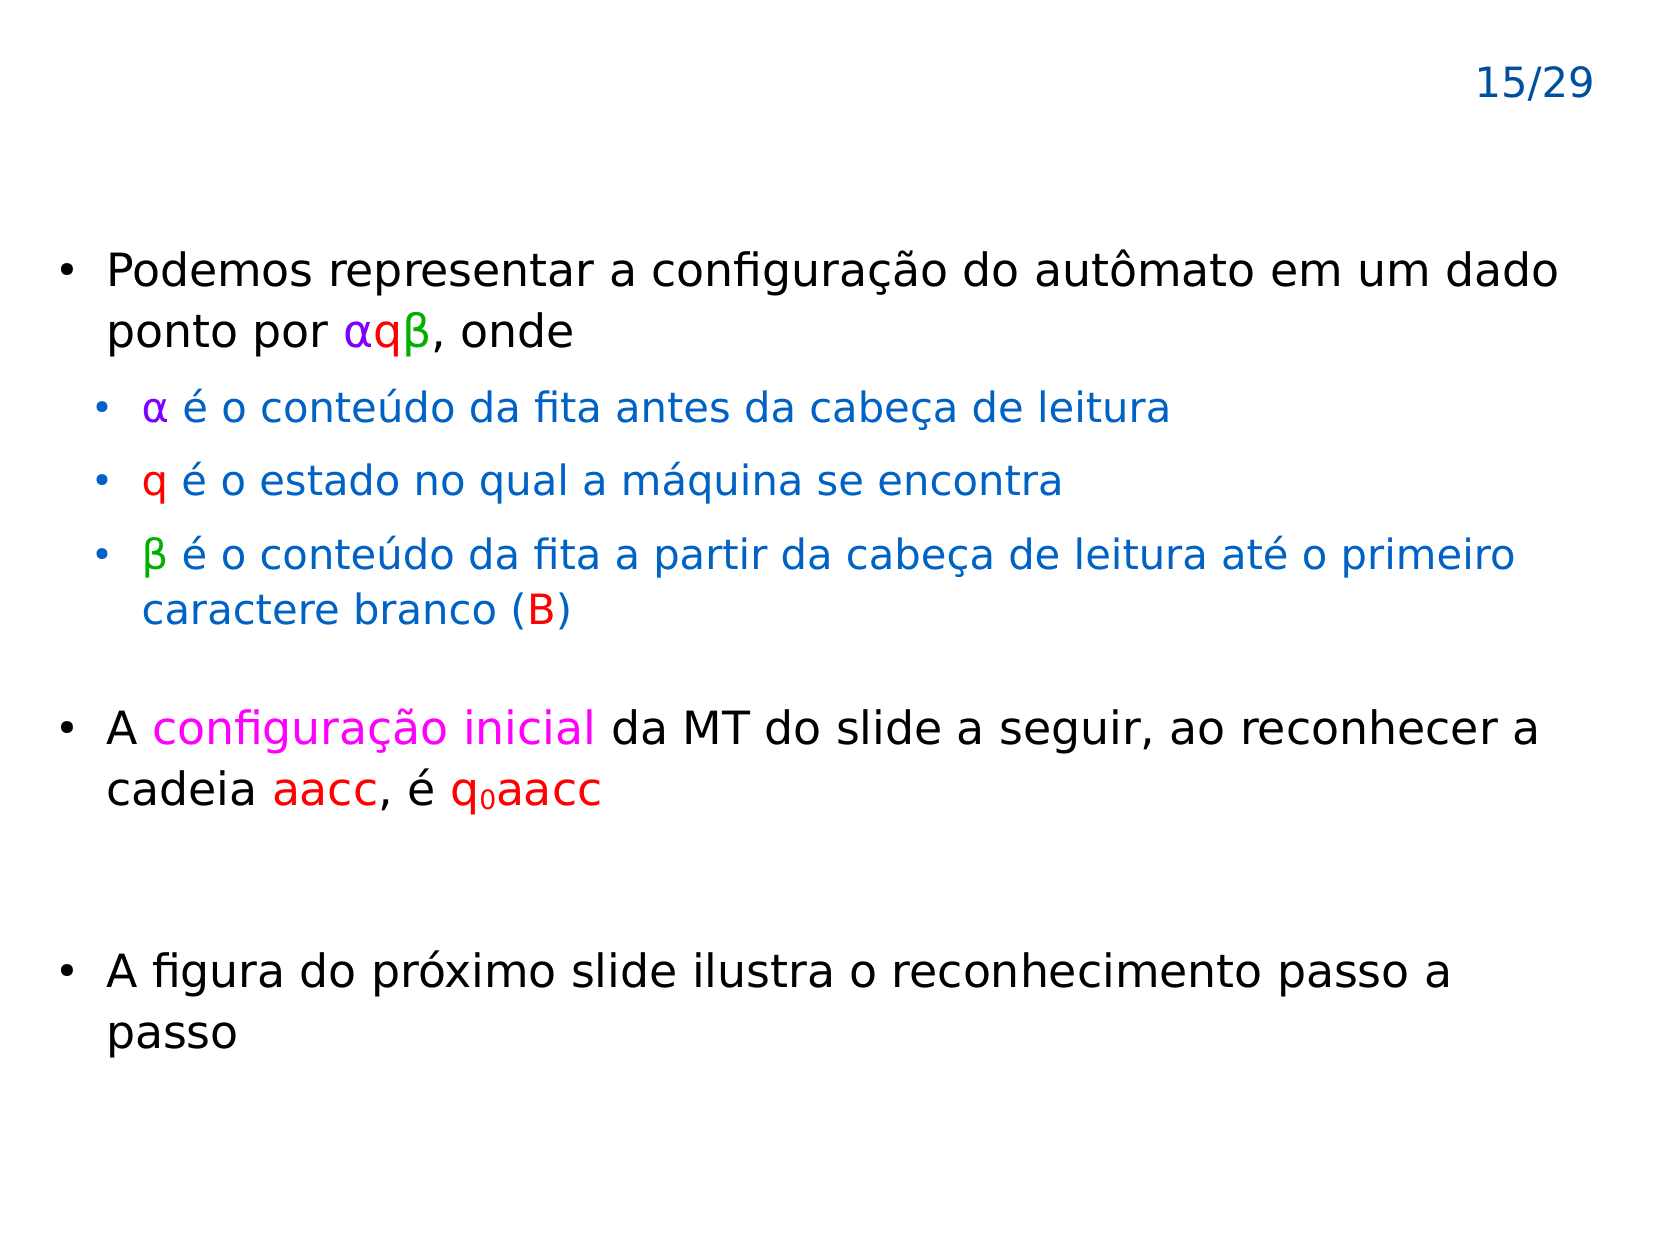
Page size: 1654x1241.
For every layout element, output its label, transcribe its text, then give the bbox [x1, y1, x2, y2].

list Podemos representar a configuração do autômato em um dado ponto por αqβ, onde α é o conteúdo da fita antes da cabeça de leitura q é o estado no qual a máquina se encontra β é o conteúdo da fita a partir da cabeça de leitura até o primeiro caractere branco (B) A configuração inicial da MT do slide a seguir, ao reconhecer a cadeia aacc, é q0aacc A figura do próximo slide ilustra o reconhecimento passo a passo [59, 236, 1595, 1211]
